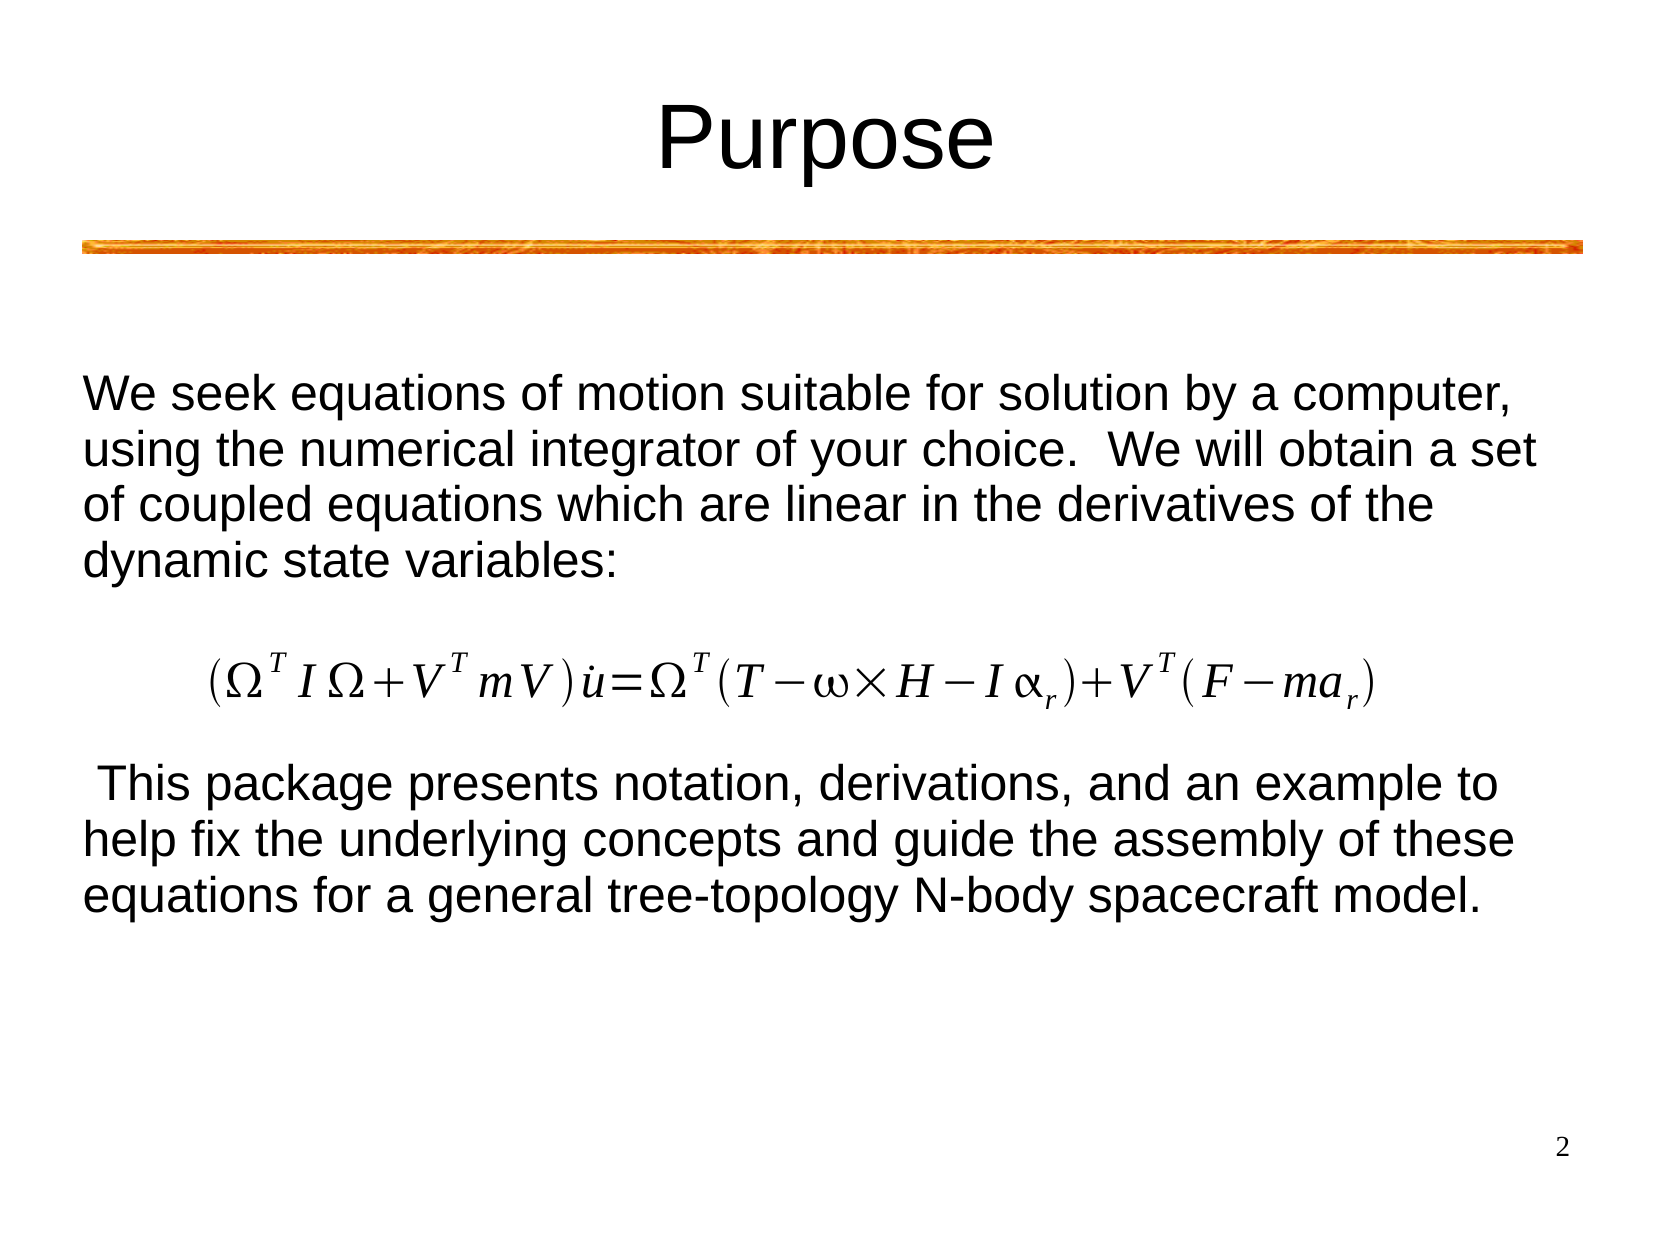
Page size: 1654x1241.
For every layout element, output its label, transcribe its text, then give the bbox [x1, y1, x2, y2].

subtitle We seek equations of motion suitable for solution by a computer, using the numerical integrator of your choice. We will obtain a set of coupled equations which are linear in the derivatives of the dynamic state variables: This package presents notation, derivations, and an example to help fix the underlying concepts and guide the assembly of these equations for a general tree-topology N-body spacecraft model. [82, 281, 1571, 1118]
title Purpose [82, 49, 1571, 226]
picture [82, 240, 1583, 254]
chart [201, 645, 1384, 716]
